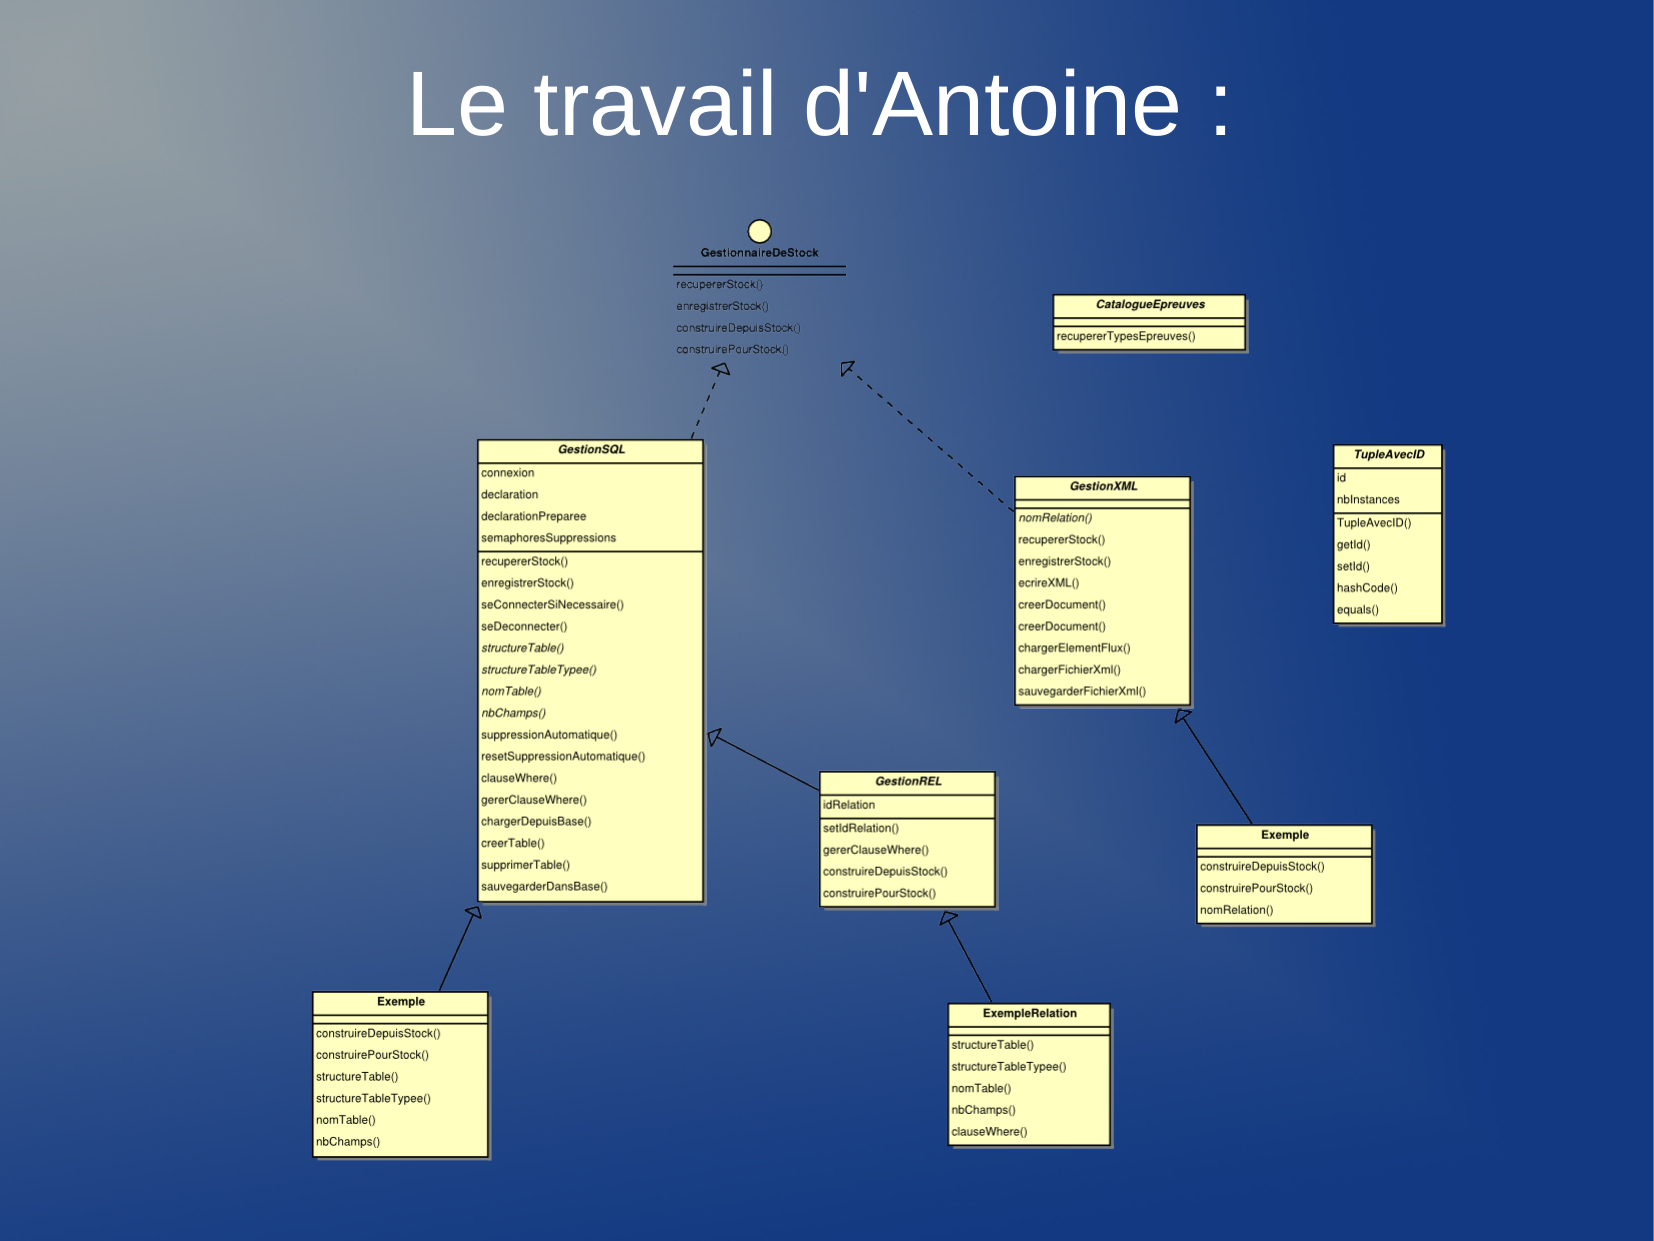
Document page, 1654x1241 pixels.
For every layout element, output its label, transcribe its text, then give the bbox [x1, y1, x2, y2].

title Le travail d'Antoine : [76, 29, 1565, 178]
picture [0, 0, 1654, 1241]
